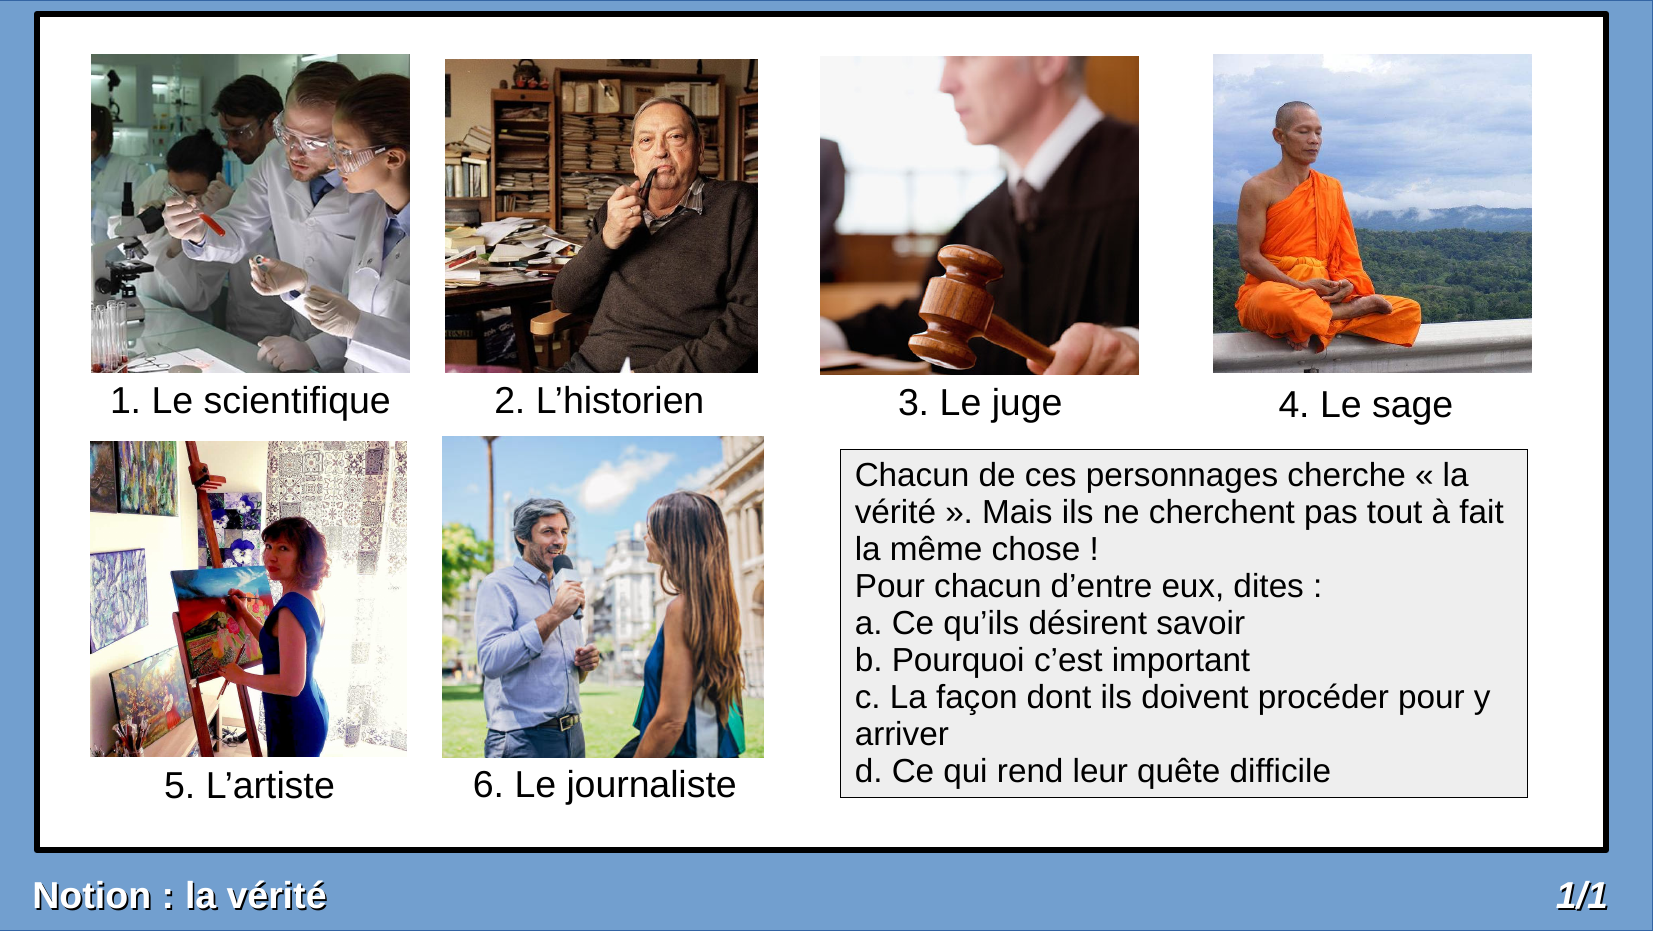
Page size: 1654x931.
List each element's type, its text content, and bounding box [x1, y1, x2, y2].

text_box 3. Le juge [821, 374, 1139, 432]
picture [91, 54, 410, 372]
text_box 2. L’historien [440, 372, 758, 429]
picture [1213, 54, 1532, 374]
picture [820, 56, 1139, 375]
picture [90, 441, 407, 756]
text_box Notion : la vérité [17, 867, 1464, 925]
text_box 6. Le journaliste [446, 755, 764, 813]
picture [445, 59, 758, 372]
text_box 4. Le sage [1207, 375, 1525, 433]
picture [442, 436, 764, 758]
text_box <numéro>/1 [1464, 867, 1623, 931]
text_box 1. Le scientifique [91, 372, 410, 430]
text_box [0, 0, 1653, 931]
text_box 5. L’artiste [90, 756, 409, 814]
text_box Chacun de ces personnages cherche « la vérité ». Mais ils ne cherchent pas tout à fait la même chose ! Pour chacun d’entre eux, dites : a. Ce qu’ils désirent savoir b. Pourquoi c’est important c. La façon dont ils doivent procéder pour y arriver d. Ce qui rend leur quête difficile [840, 449, 1528, 798]
